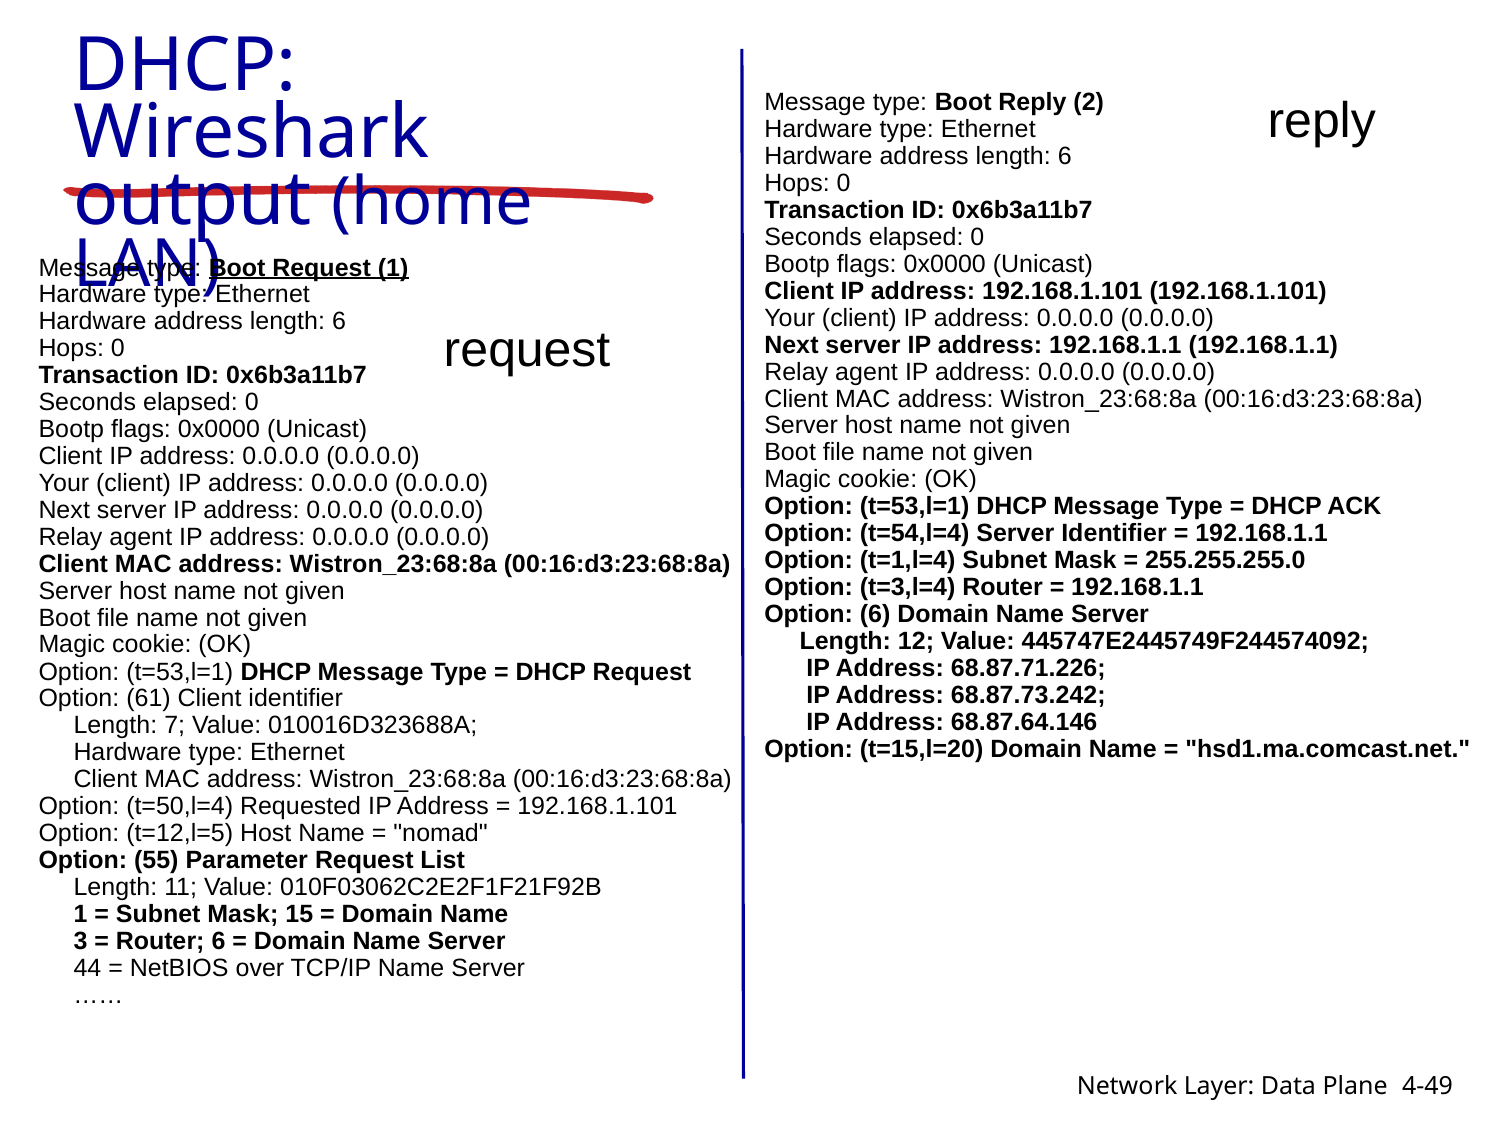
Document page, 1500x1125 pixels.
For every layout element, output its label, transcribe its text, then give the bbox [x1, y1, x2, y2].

text_box Message type: Boot Request (1) Hardware type: Ethernet Hardware address length: 6 Hops: 0 Transaction ID: 0x6b3a11b7 Seconds elapsed: 0 Bootp flags: 0x0000 (Unicast) Client IP address: 0.0.0.0 (0.0.0.0) Your (client) IP address: 0.0.0.0 (0.0.0.0) Next server IP address: 0.0.0.0 (0.0.0.0) Relay agent IP address: 0.0.0.0 (0.0.0.0) Client MAC address: Wistron_23:68:8a (00:16:d3:23:68:8a) Server host name not given Boot file name not given Magic cookie: (OK) Option: (t=53,l=1) DHCP Message Type = DHCP Request Option: (61) Client identifier Length: 7; Value: 010016D323688A; Hardware type: Ethernet Client MAC address: Wistron_23:68:8a (00:16:d3:23:68:8a) Option: (t=50,l=4) Requested IP Address = 192.168.1.101 Option: (t=12,l=5) Host Name = "nomad" Option: (55) Parameter Request List Length: 11; Value: 010F03062C2E2F1F21F92B 1 = Subnet Mask; 15 = Domain Name 3 = Router; 6 = Domain Name Server 44 = NetBIOS over TCP/IP Name Server …… [23, 247, 749, 1016]
text_box reply [1252, 79, 1391, 155]
slide_number 4-13 [1387, 1062, 1480, 1107]
footer Network Layer: Data Plane [1045, 1062, 1404, 1102]
text_box request [428, 309, 626, 385]
title DHCP: Wireshark output (home LAN) [58, 28, 667, 217]
text_box Message type: Boot Reply (2) Hardware type: Ethernet Hardware address length: 6 Hops: 0 Transaction ID: 0x6b3a11b7 Seconds elapsed: 0 Bootp flags: 0x0000 (Unicast) Client IP address: 192.168.1.101 (192.168.1.101) Your (client) IP address: 0.0.0.0 (0.0.0.0) Next server IP address: 192.168.1.1 (192.168.1.1) Relay agent IP address: 0.0.0.0 (0.0.0.0) Client MAC address: Wistron_23:68:8a (00:16:d3:23:68:8a) Server host name not given Boot file name not given Magic cookie: (OK) Option: (t=53,l=1) DHCP Message Type = DHCP ACK Option: (t=54,l=4) Server Identifier = 192.168.1.1 Option: (t=1,l=4) Subnet Mask = 255.255.255.0 Option: (t=3,l=4) Router = 192.168.1.1 Option: (6) Domain Name Server Length: 12; Value: 445747E2445749F244574092; IP Address: 68.87.71.226; IP Address: 68.87.73.242; IP Address: 68.87.64.146 Option: (t=15,l=20) Domain Name = "hsd1.ma.comcast.net." [749, 81, 1487, 793]
